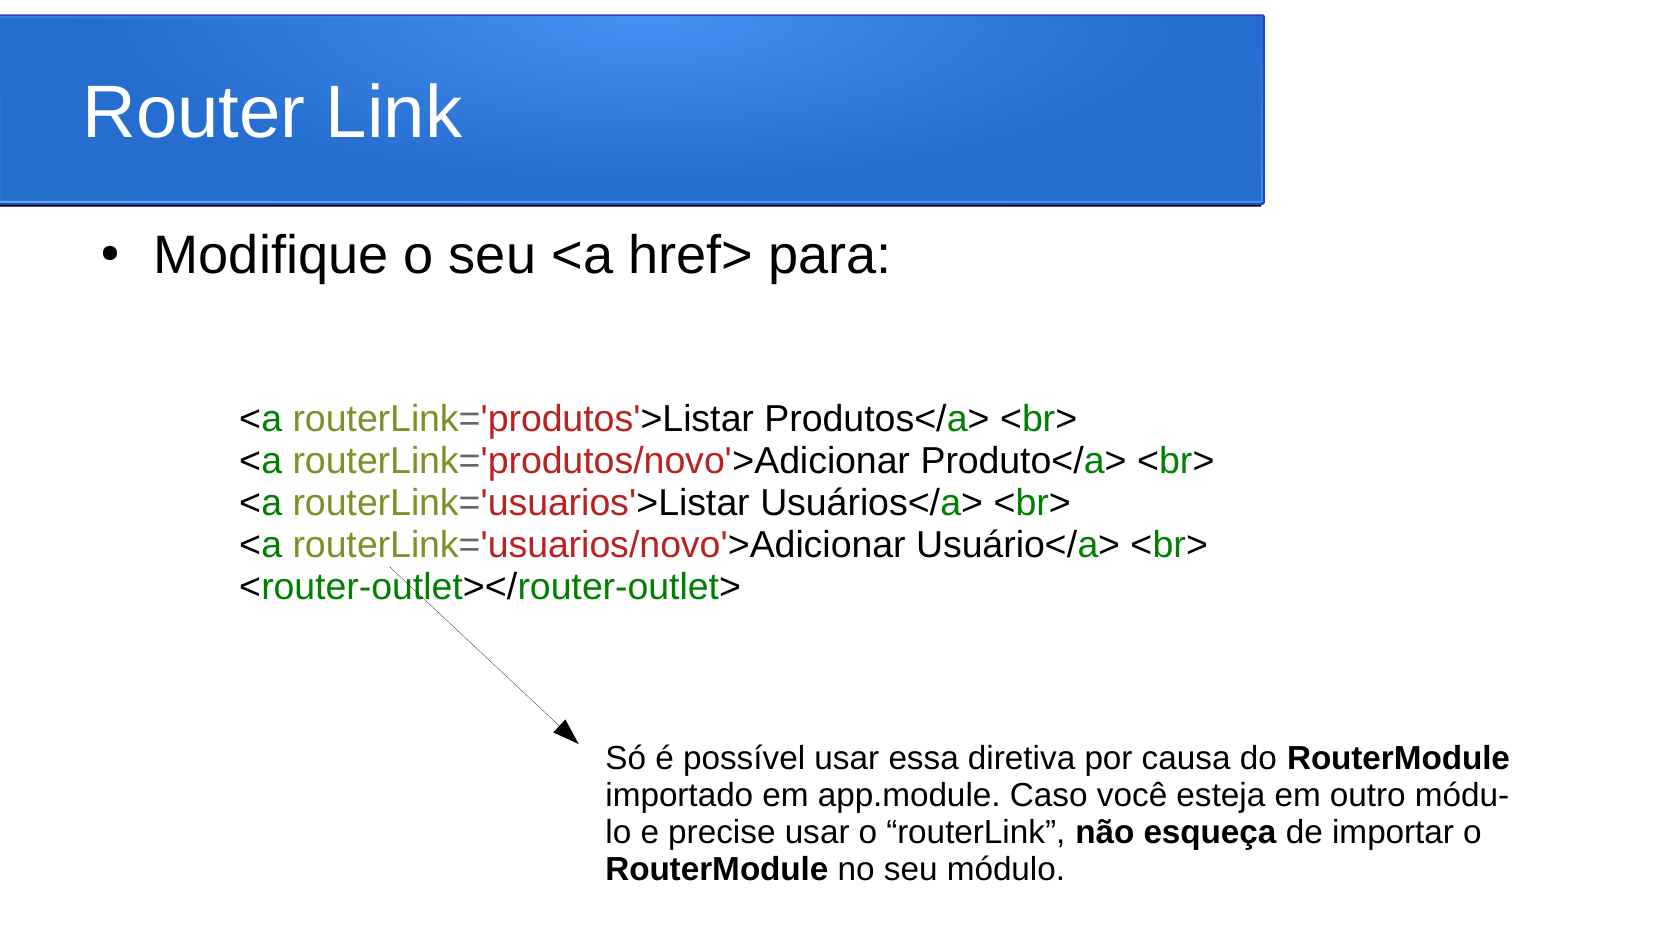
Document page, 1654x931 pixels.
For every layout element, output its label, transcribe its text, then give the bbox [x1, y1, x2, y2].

text_box <a routerLink='produtos'>Listar Produtos</a> <br> <a routerLink='produtos/novo'>Adicionar Produto</a> <br> <a routerLink='usuarios'>Listar Usuários</a> <br> <a routerLink='usuarios/novo'>Adicionar Usuário</a> <br> <router-outlet></router-outlet> [224, 389, 1382, 615]
list Modifique o seu <a href> para: [82, 224, 1571, 764]
text_box Só é possível usar essa diretiva por causa do RouterModule importado em app.module. Caso você esteja em outro módu- lo e precise usar o “routerLink”, não esqueça de importar o RouterModule no seu módulo. [590, 732, 1526, 896]
title Router Link [82, 35, 1235, 189]
